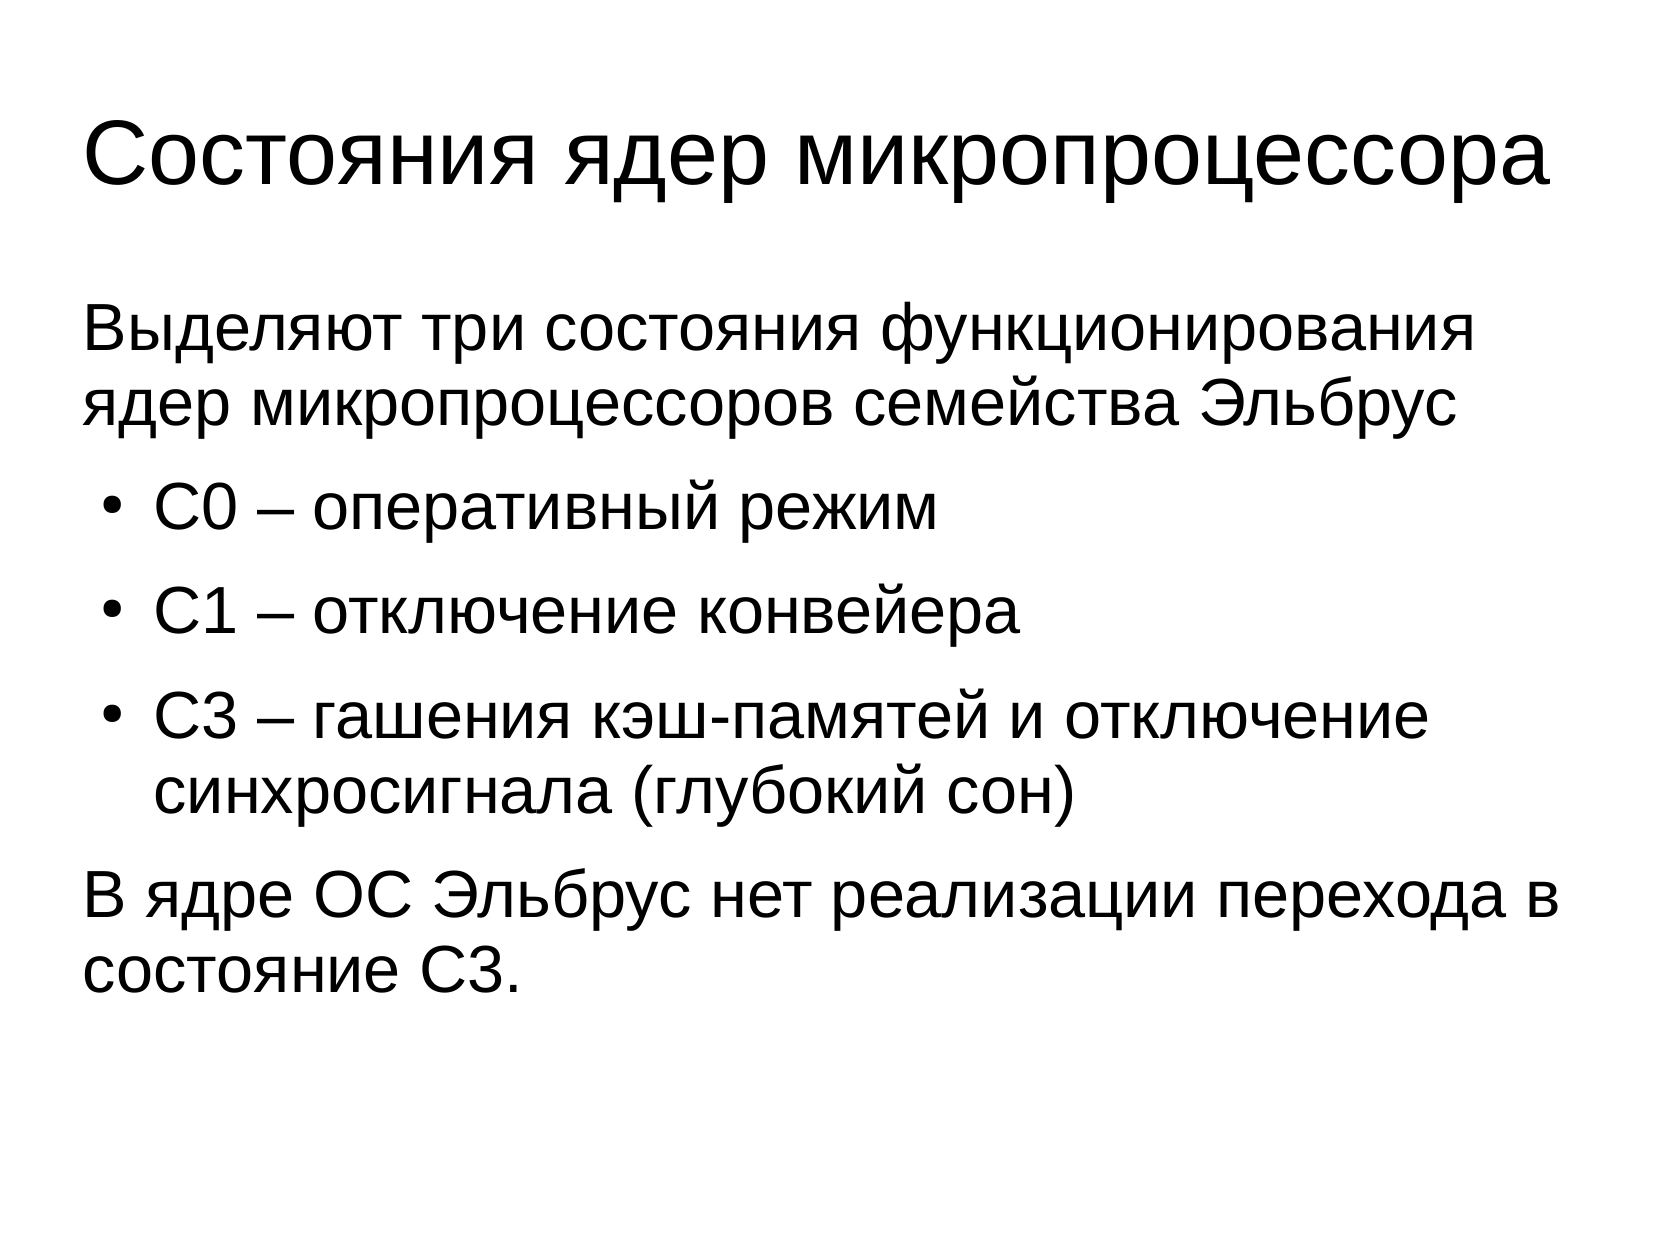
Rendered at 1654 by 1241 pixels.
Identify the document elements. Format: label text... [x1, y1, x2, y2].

list Выделяют три состояния функционирования ядер микропроцессоров семейства Эльбрус С0 – оперативный режим С1 – отключение конвейера С3 – гашения кэш-памятей и отключение синхросигнала (глубокий сон) В ядре ОС Эльбрус нет реализации перехода в состояние С3. [82, 290, 1571, 1010]
title Состояния ядер микропроцессора [82, 49, 1571, 257]
